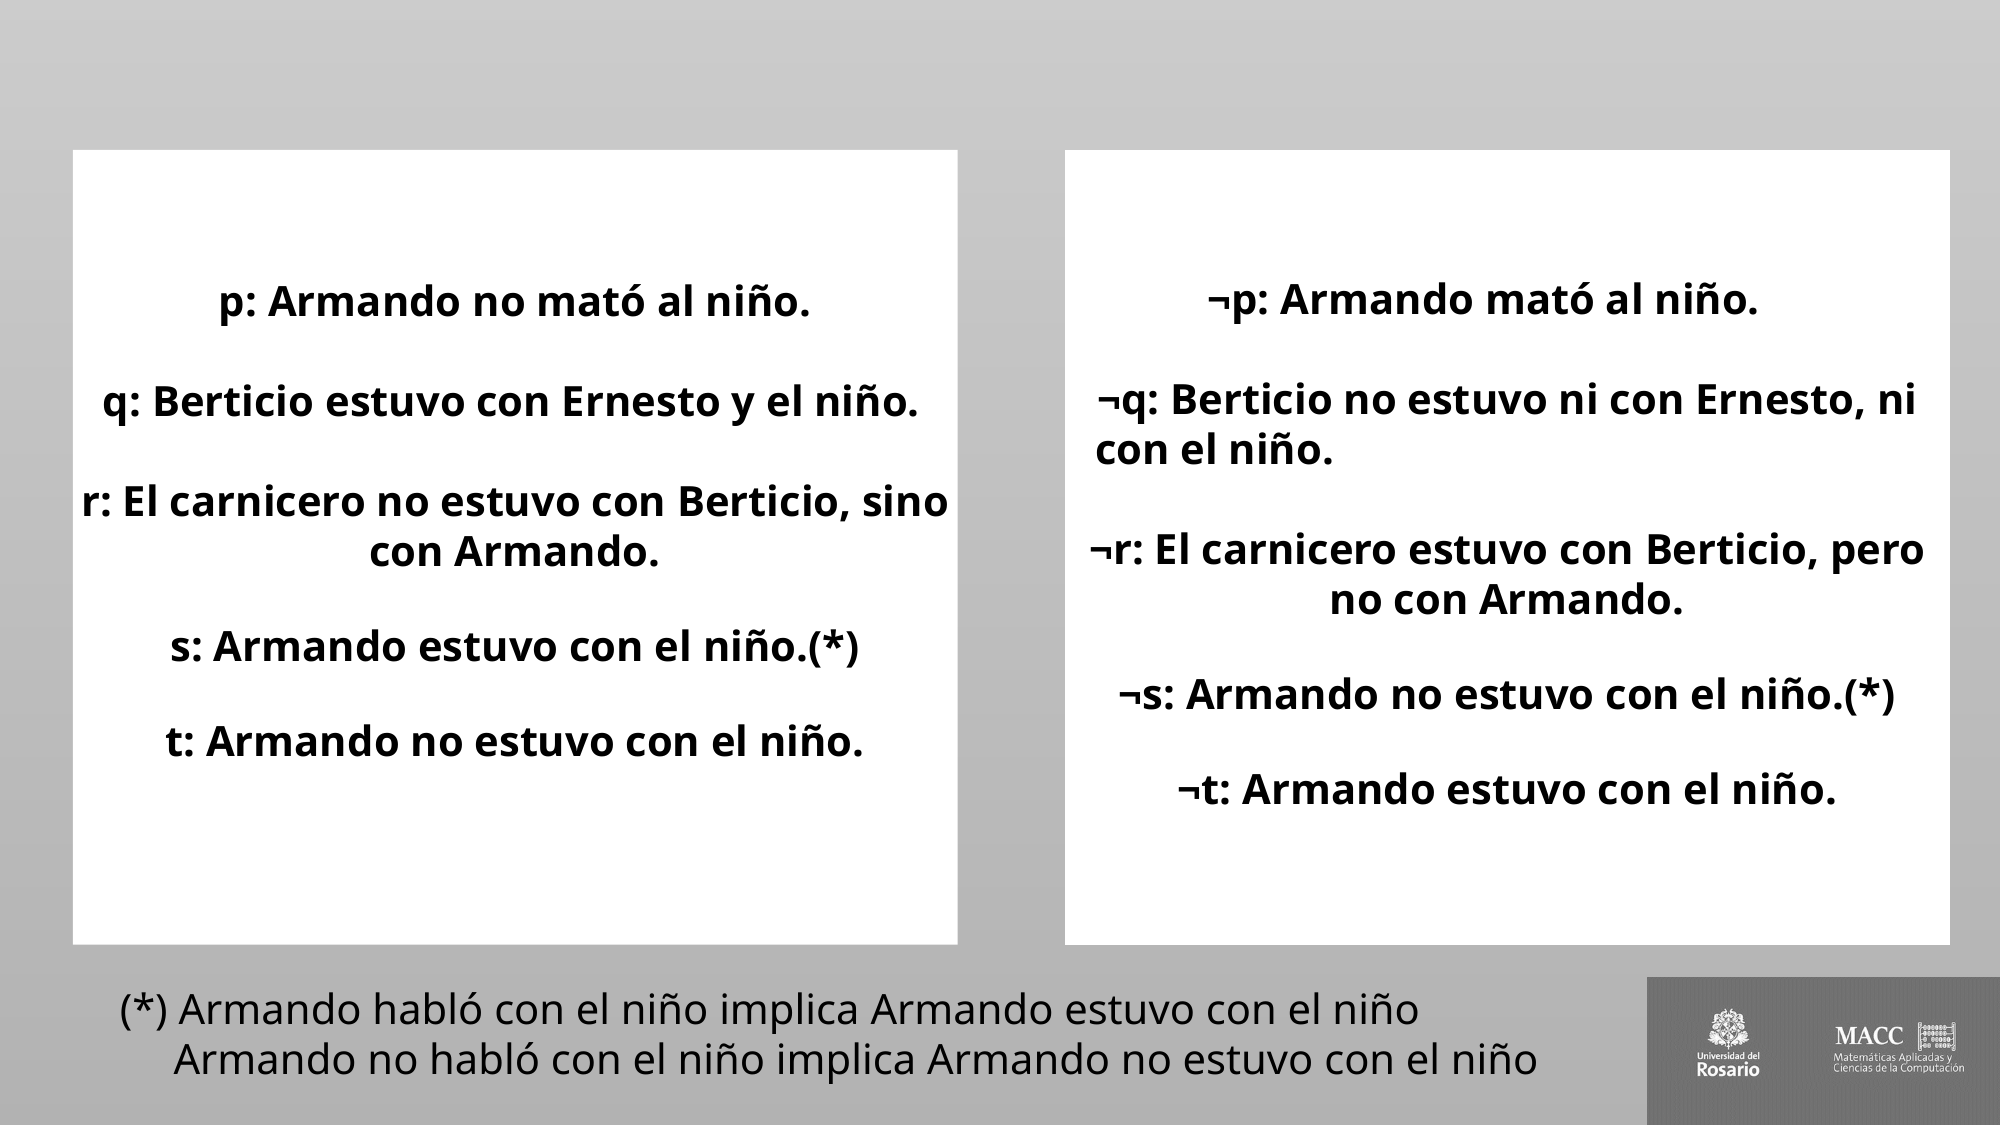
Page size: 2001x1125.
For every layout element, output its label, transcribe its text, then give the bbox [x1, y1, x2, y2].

text_box p: Armando no mató al niño. q: Berticio estuvo con Ernesto y el niño. r: El carnicero no estuvo con Berticio, sino con Armando. s: Armando estuvo con el niño.(*) t: Armando no estuvo con el niño. [72, 149, 958, 945]
text_box ¬p: Armando mató al niño. ¬q: Berticio no estuvo ni con Ernesto, ni con el niño. ¬r: El carnicero estuvo con Berticio, pero no con Armando. ¬s: Armando no estuvo con el niño.(*) ¬t: Armando estuvo con el niño. [1065, 150, 1950, 945]
text_box (*) Armando habló con el niño implica Armando estuvo con el niño Armando no habló con el niño implica Armando no estuvo con el niño [104, 975, 1590, 1108]
picture [1647, 977, 2000, 1125]
